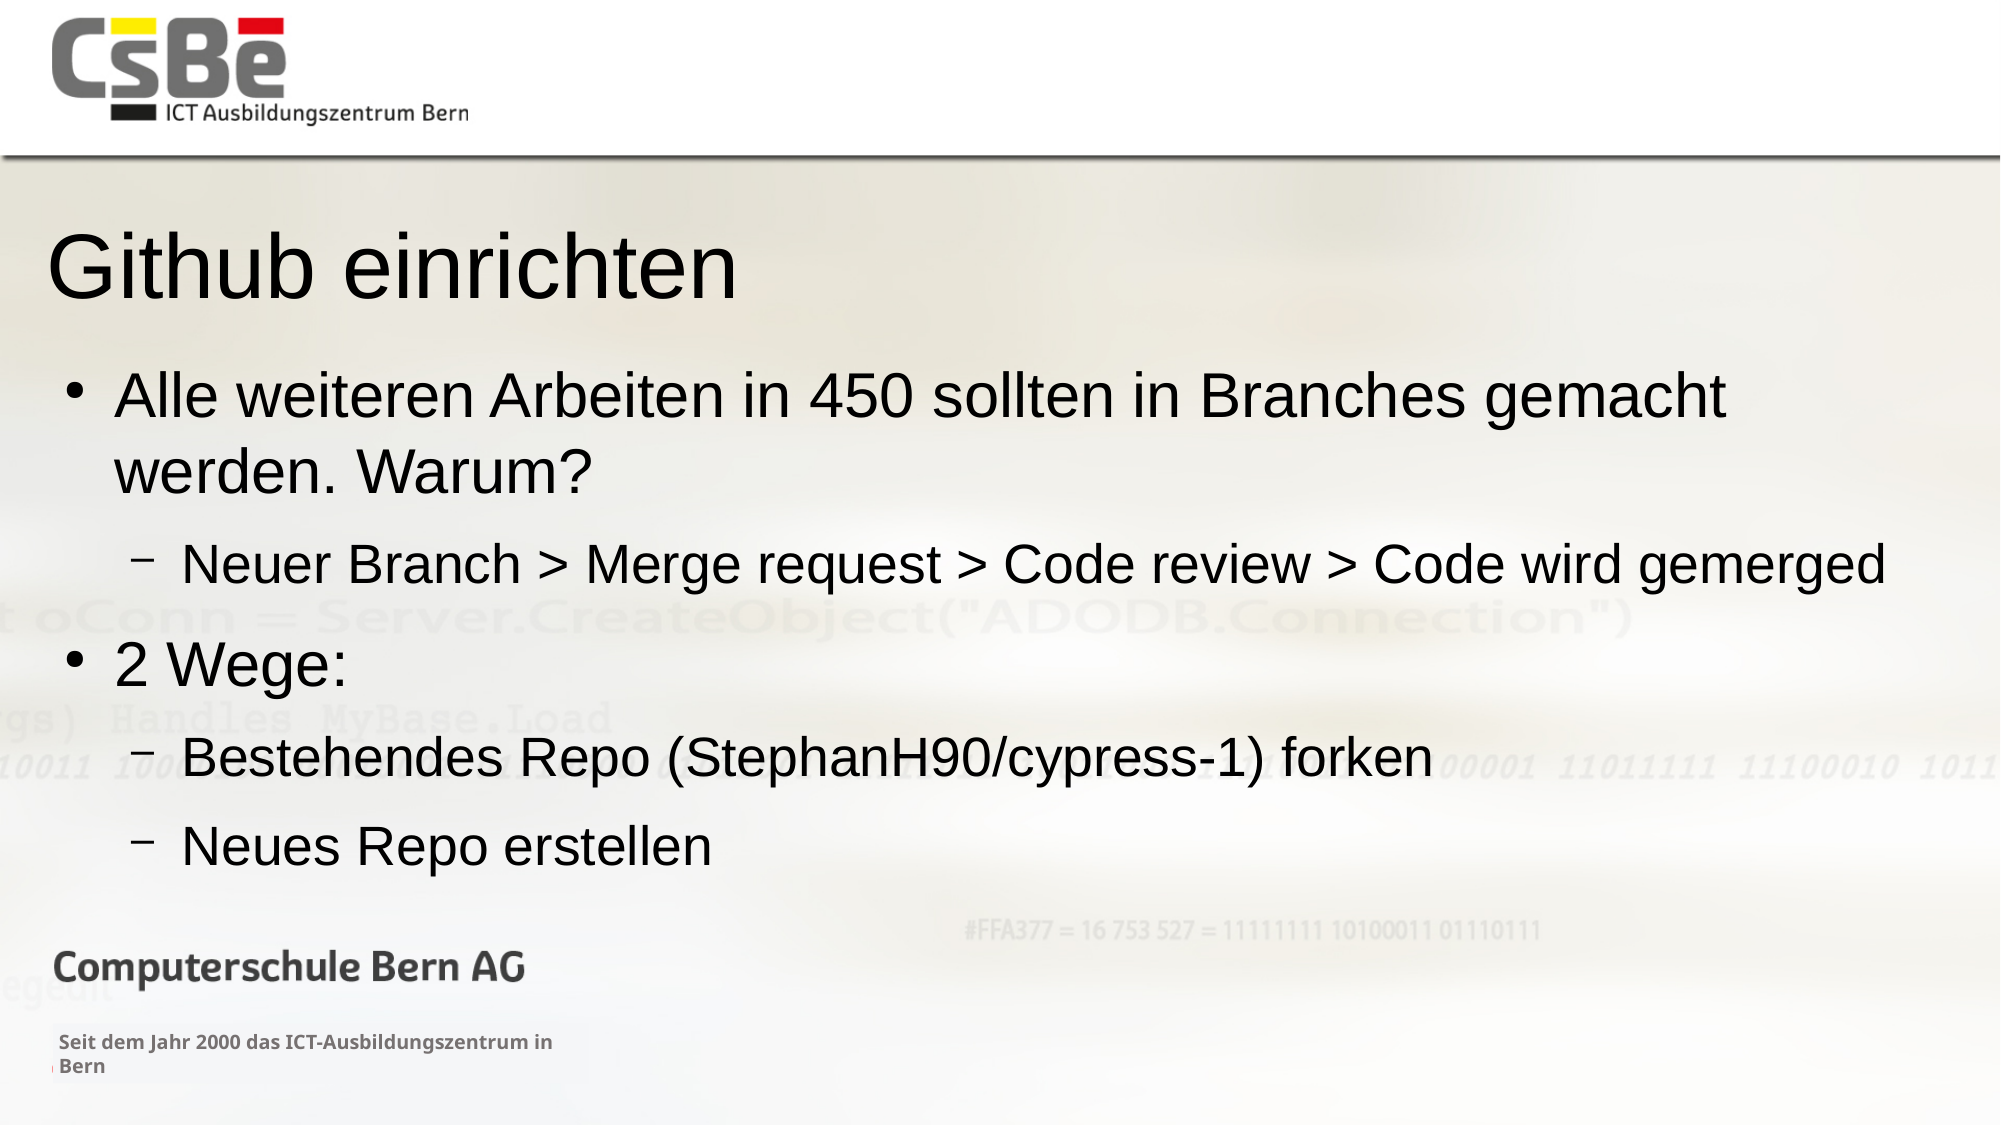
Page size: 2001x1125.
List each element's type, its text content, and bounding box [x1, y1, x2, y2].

list Alle weiteren Arbeiten in 450 sollten in Branches gemacht werden. Warum? Neuer Branch > Merge request > Code review > Code wird gemerged 2 Wege: Bestehendes Repo (StephanH90/cypress-1) forken Neues Repo erstellen [46, 355, 1920, 886]
list Github einrichten [46, 206, 1920, 355]
picture [0, 0, 2001, 1125]
